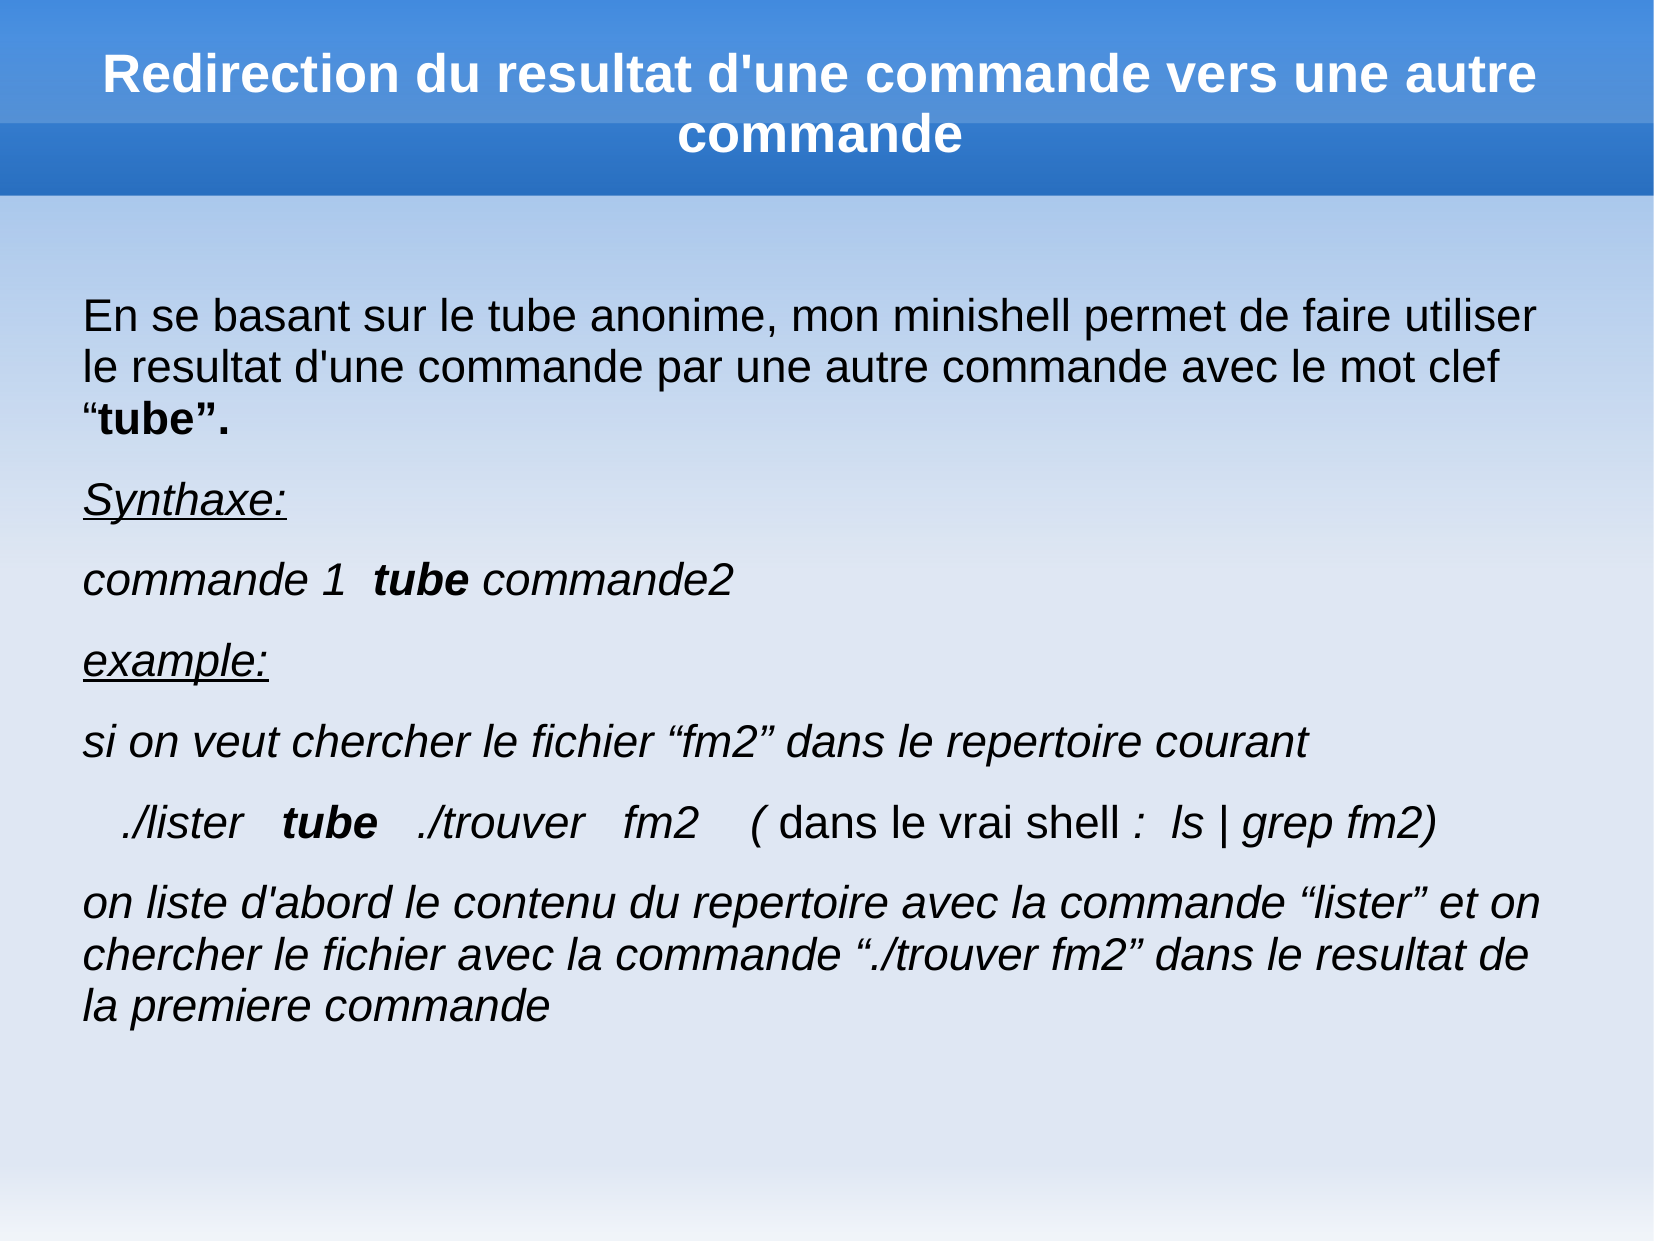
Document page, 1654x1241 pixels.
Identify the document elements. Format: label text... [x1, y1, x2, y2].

title Redirection du resultat d'une commande vers une autre commande [76, 0, 1565, 208]
picture [0, 0, 1654, 1241]
list En se basant sur le tube anonime, mon minishell permet de faire utiliser le resultat d'une commande par une autre commande avec le mot clef “tube”. Synthaxe: commande 1 tube commande2 example: si on veut chercher le fichier “fm2” dans le repertoire courant ./lister tube ./trouver fm2 ( dans le vrai shell : ls | grep fm2) on liste d'abord le contenu du repertoire avec la commande “lister” et on chercher le fichier avec la commande “./trouver fm2” dans le resultat de la premiere commande [82, 290, 1571, 1109]
